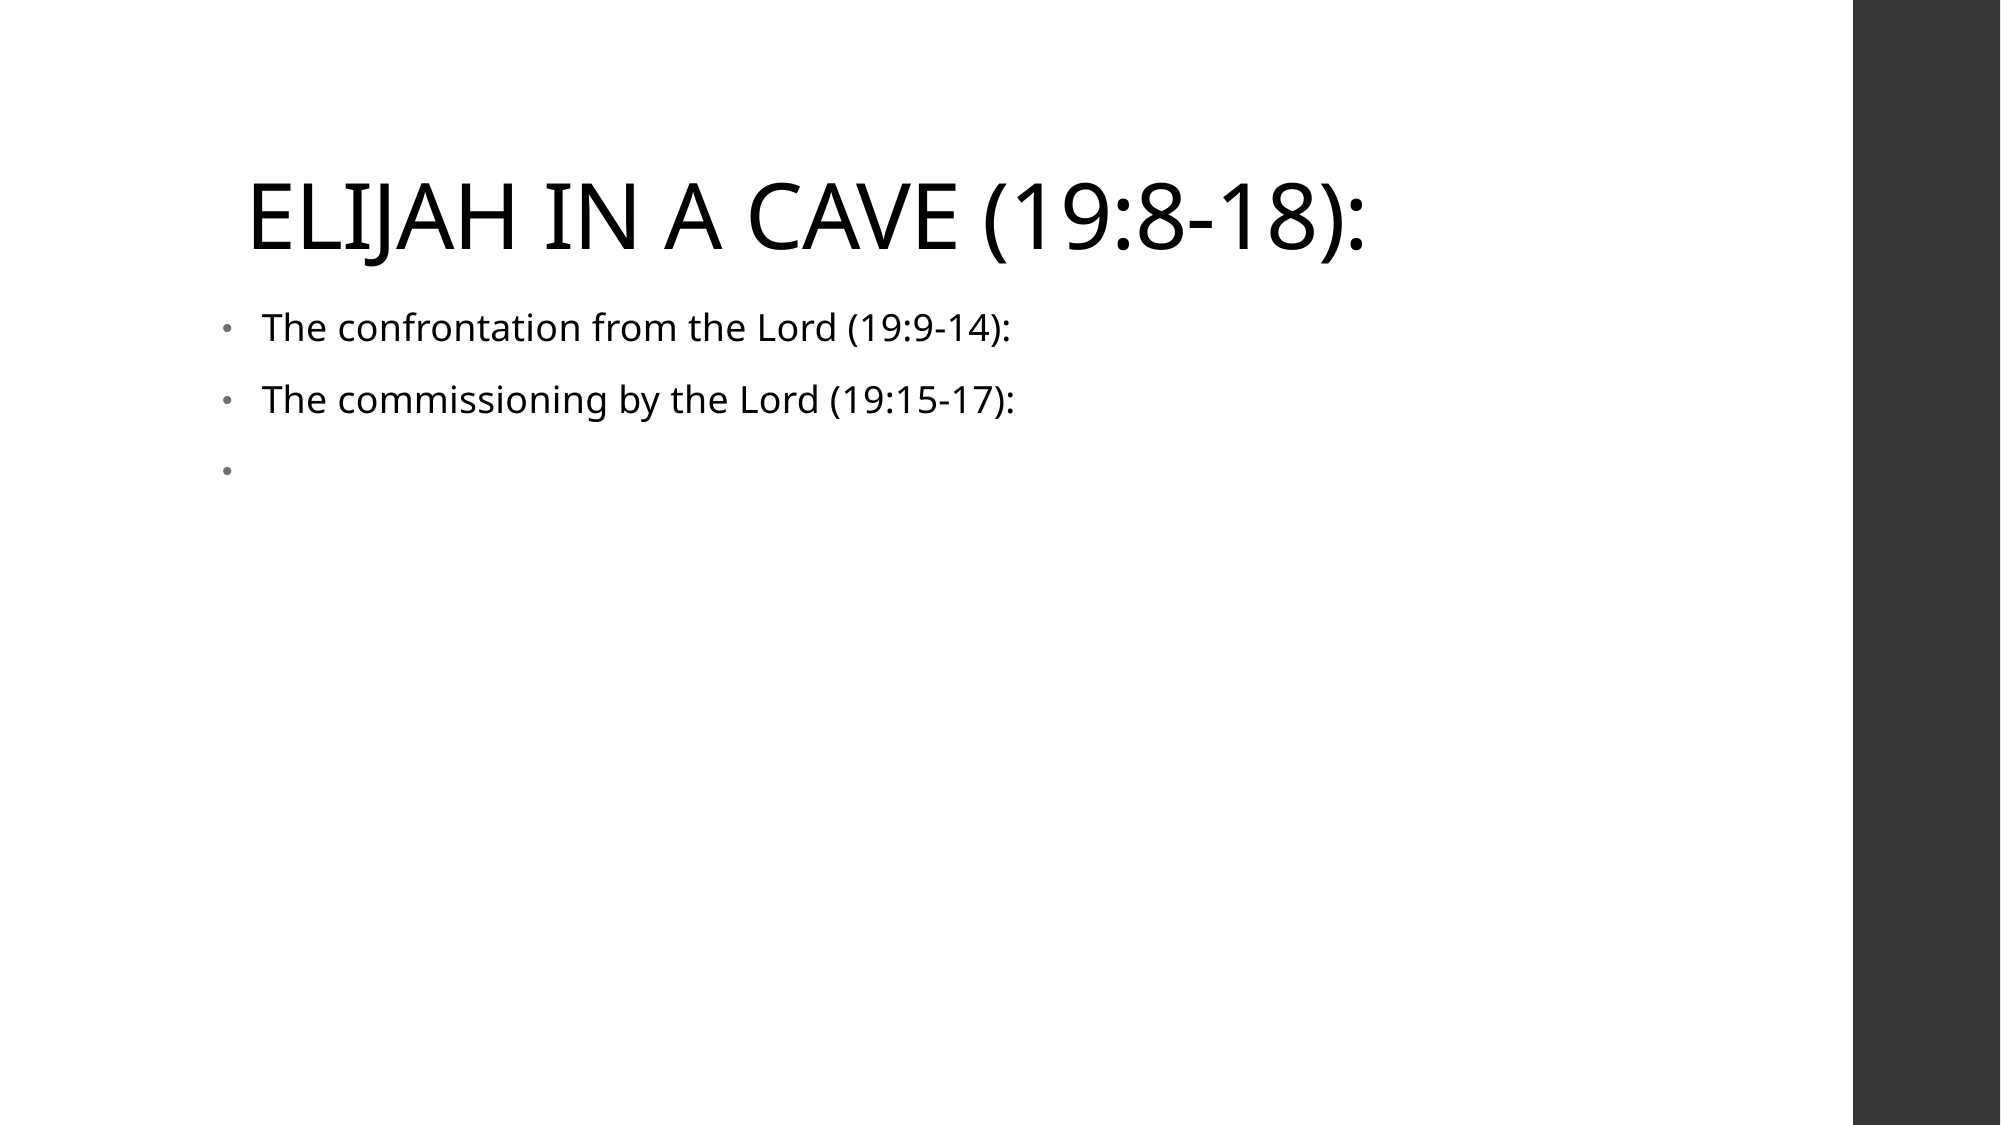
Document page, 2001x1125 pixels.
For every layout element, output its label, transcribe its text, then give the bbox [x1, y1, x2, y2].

title ELIJAH IN A CAVE (19:8-18): [206, 60, 1797, 278]
list The confrontation from the Lord (19:9-14): The commissioning by the Lord (19:15-17): [206, 299, 1617, 1014]
